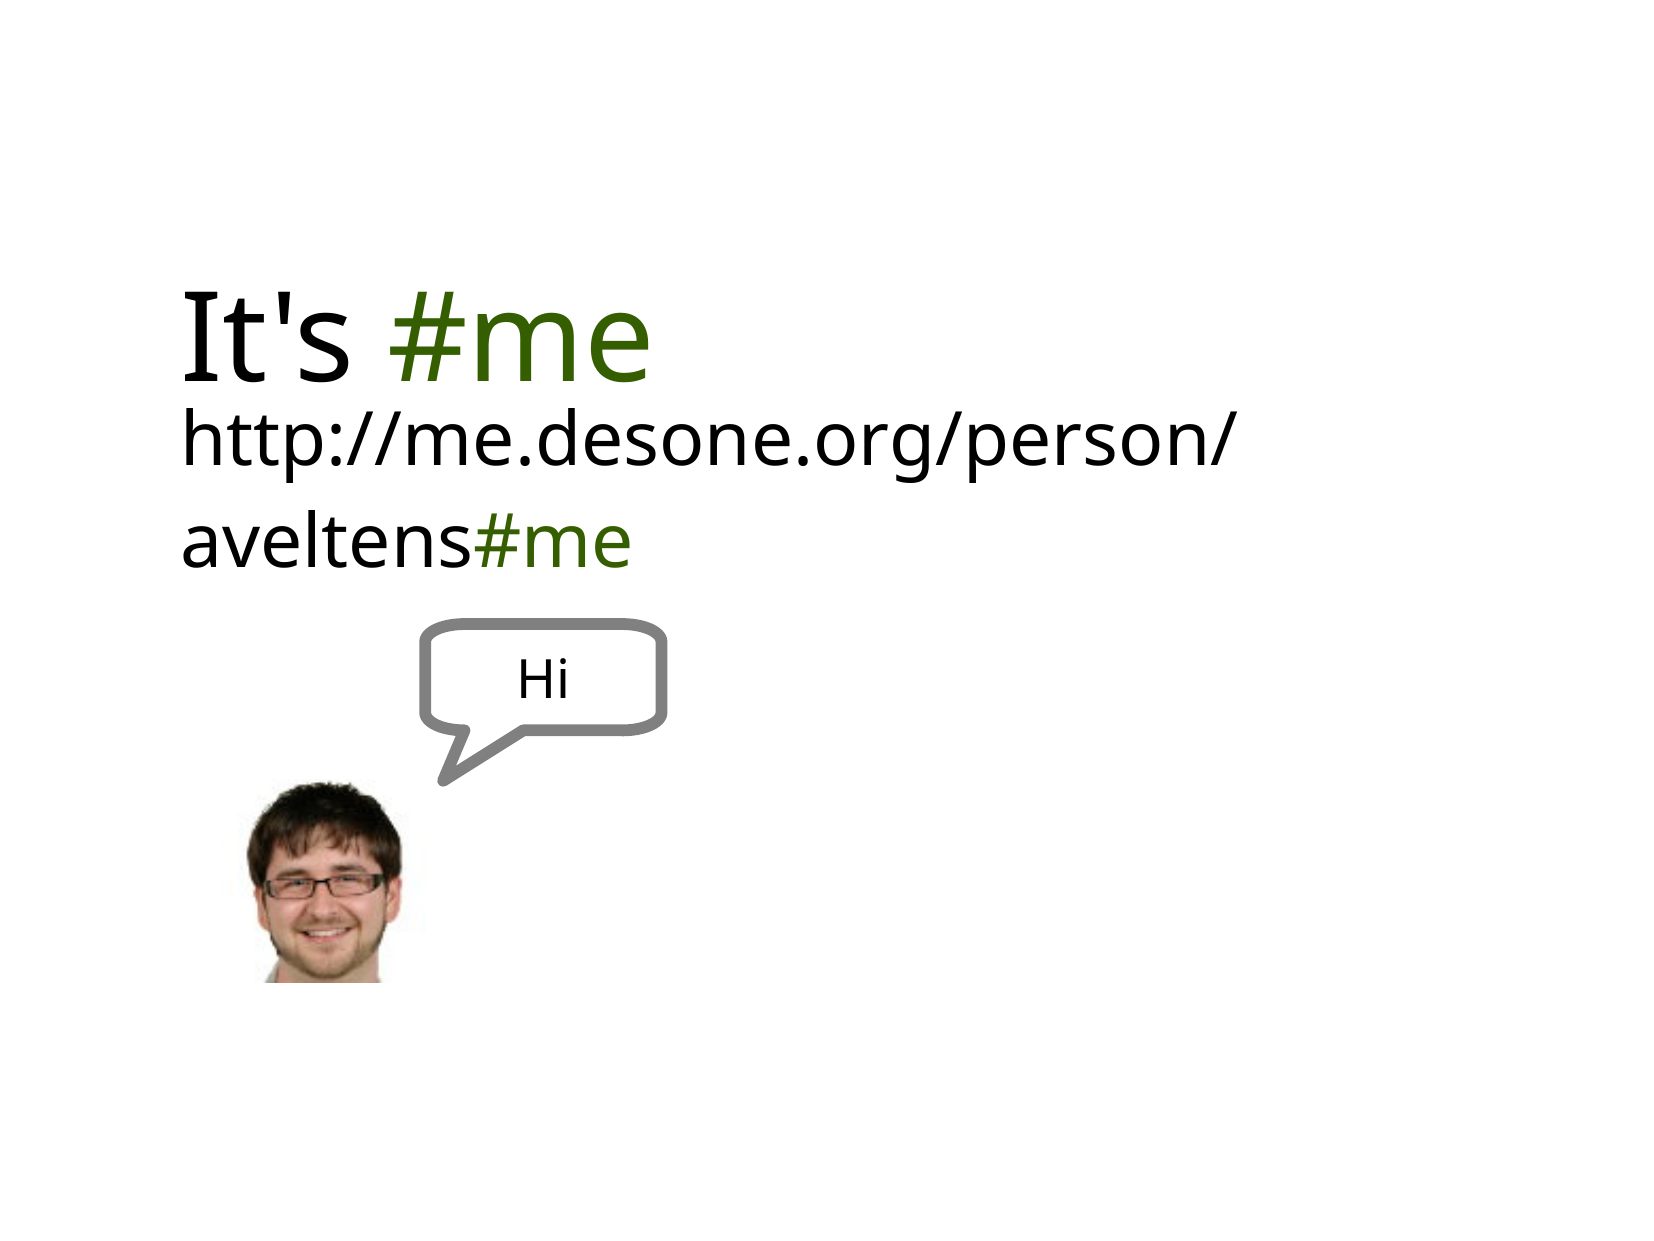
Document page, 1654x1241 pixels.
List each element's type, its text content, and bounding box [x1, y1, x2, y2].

picture [222, 779, 426, 983]
text_box http://me.desone.org/person/aveltens#me [165, 377, 1560, 874]
text_box Hi [425, 624, 662, 781]
text_box It's #me [165, 70, 1158, 377]
